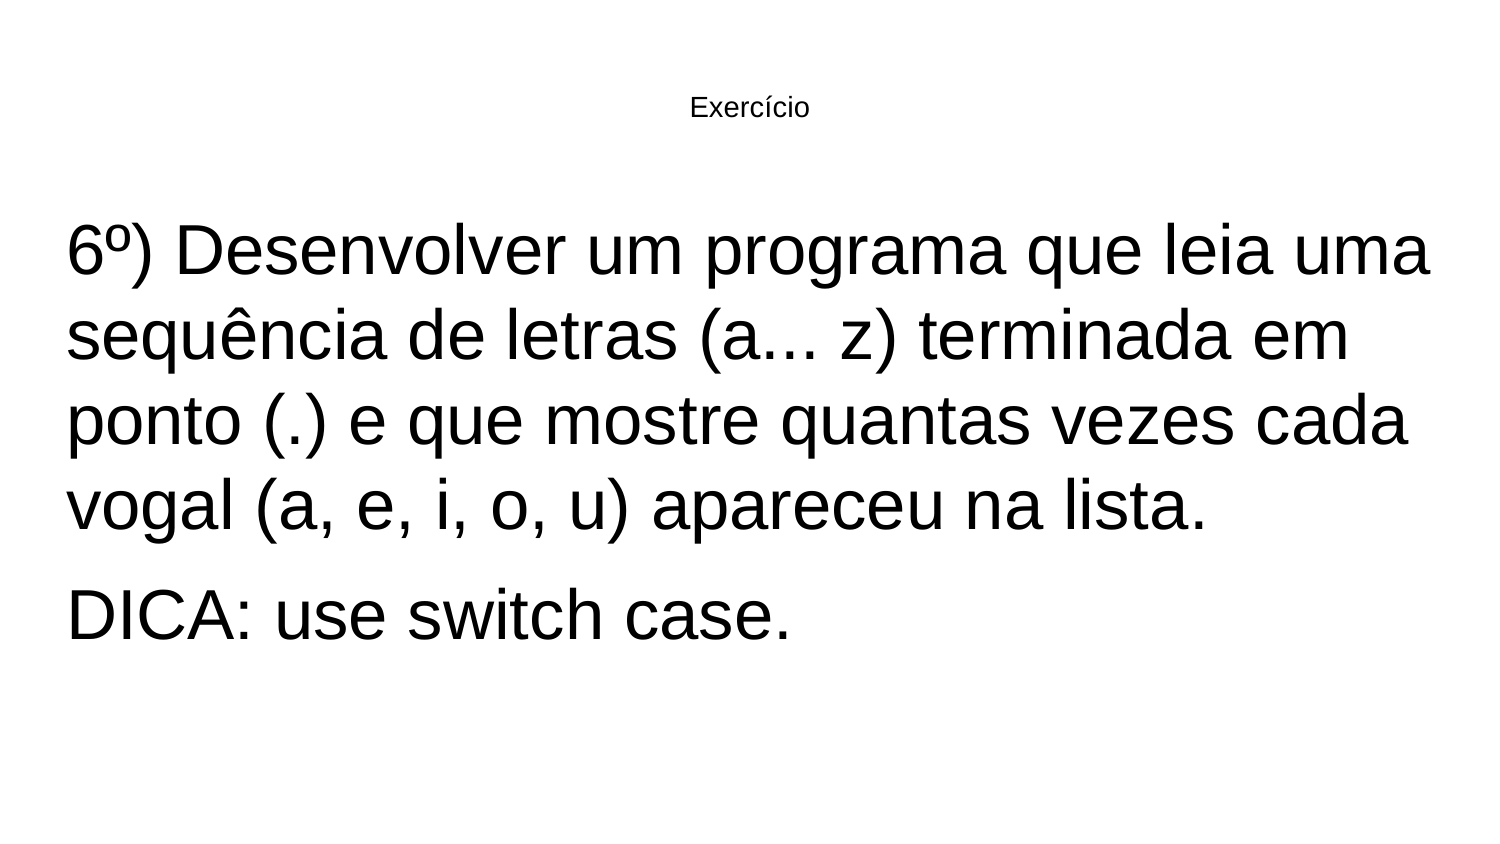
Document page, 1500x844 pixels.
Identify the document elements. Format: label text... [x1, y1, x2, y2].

title Exercício [51, 72, 1449, 167]
list 6º) Desenvolver um programa que leia uma sequência de letras (a... z) terminada em ponto (.) e que mostre quantas vezes cada vogal (a, e, i, o, u) apareceu na lista. DICA: use switch case. [51, 189, 1449, 750]
